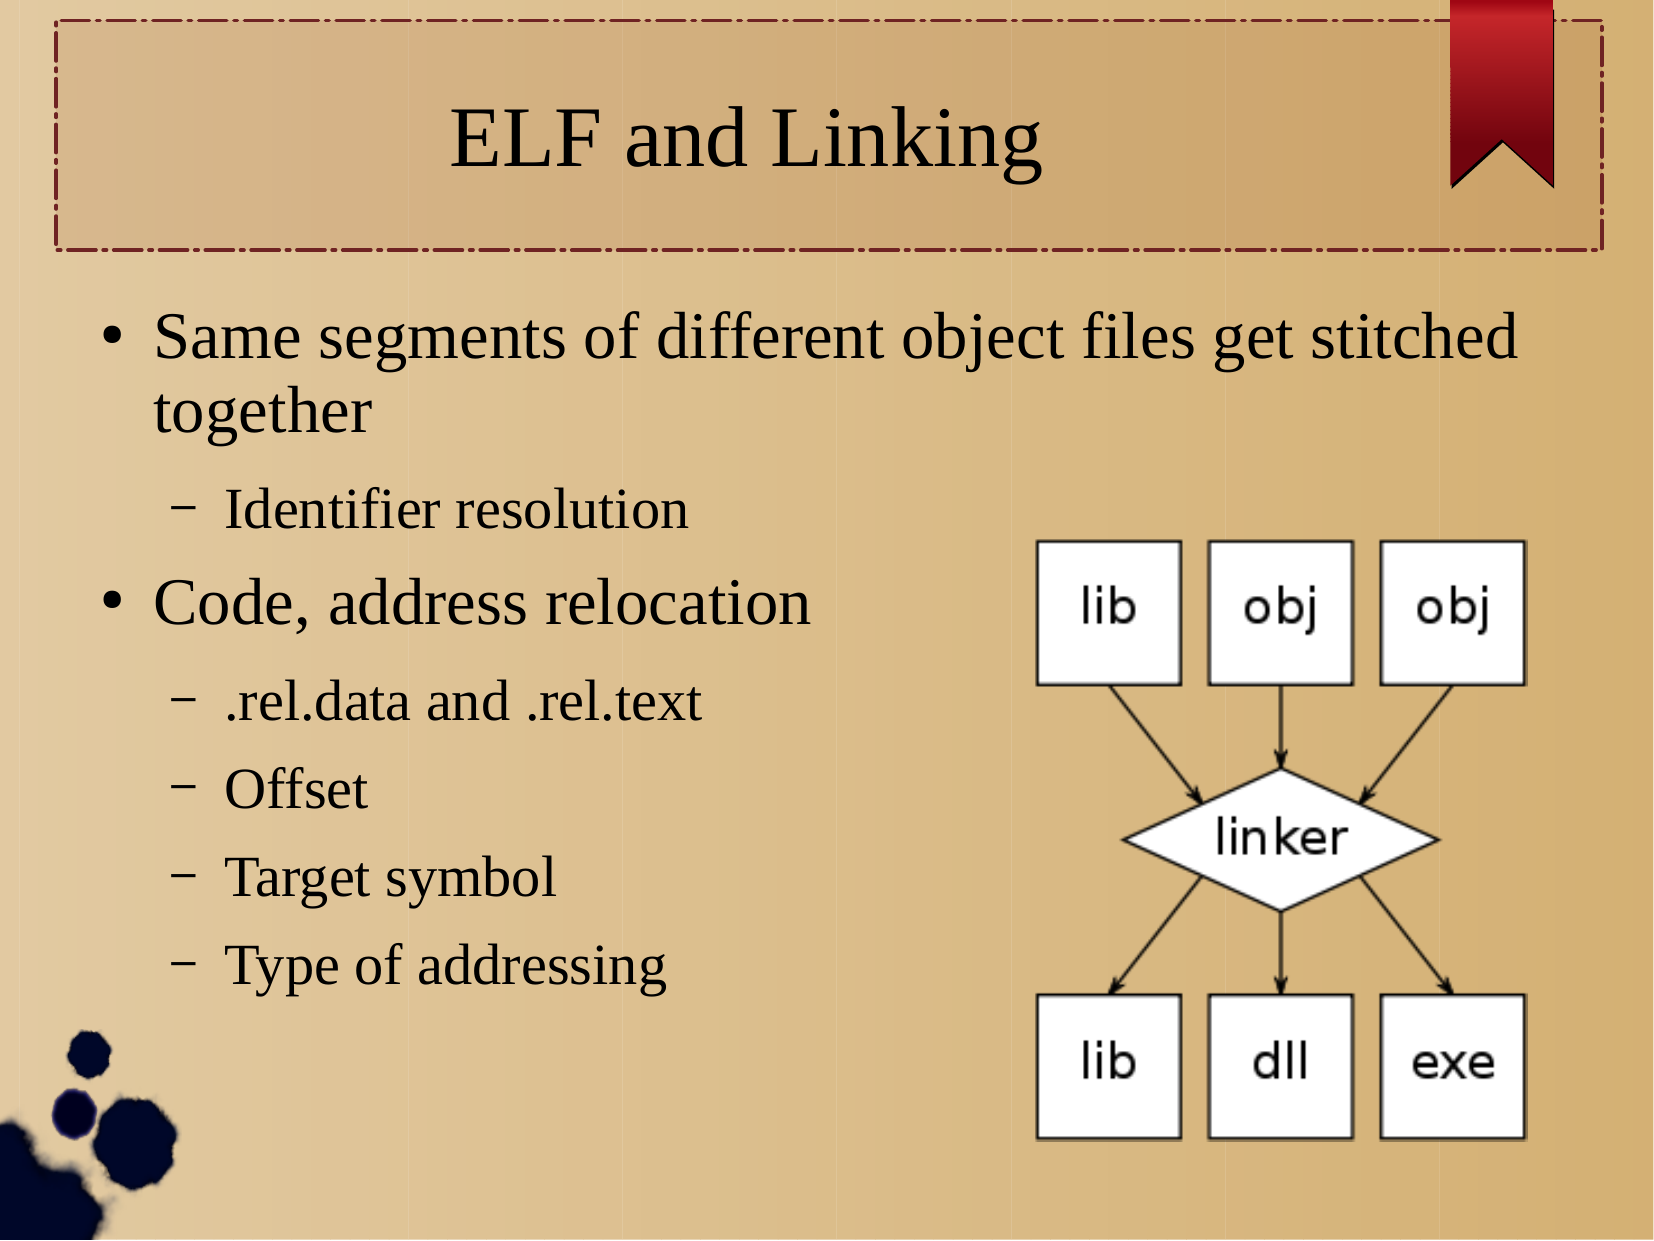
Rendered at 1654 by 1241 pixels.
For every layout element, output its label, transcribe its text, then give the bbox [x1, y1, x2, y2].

title ELF and Linking [82, 47, 1412, 229]
list Same segments of different object files get stitched together Identifier resolution Code, address relocation .rel.data and .rel.text Offset Target symbol Type of addressing [82, 299, 1571, 1019]
picture [1035, 539, 1528, 1142]
